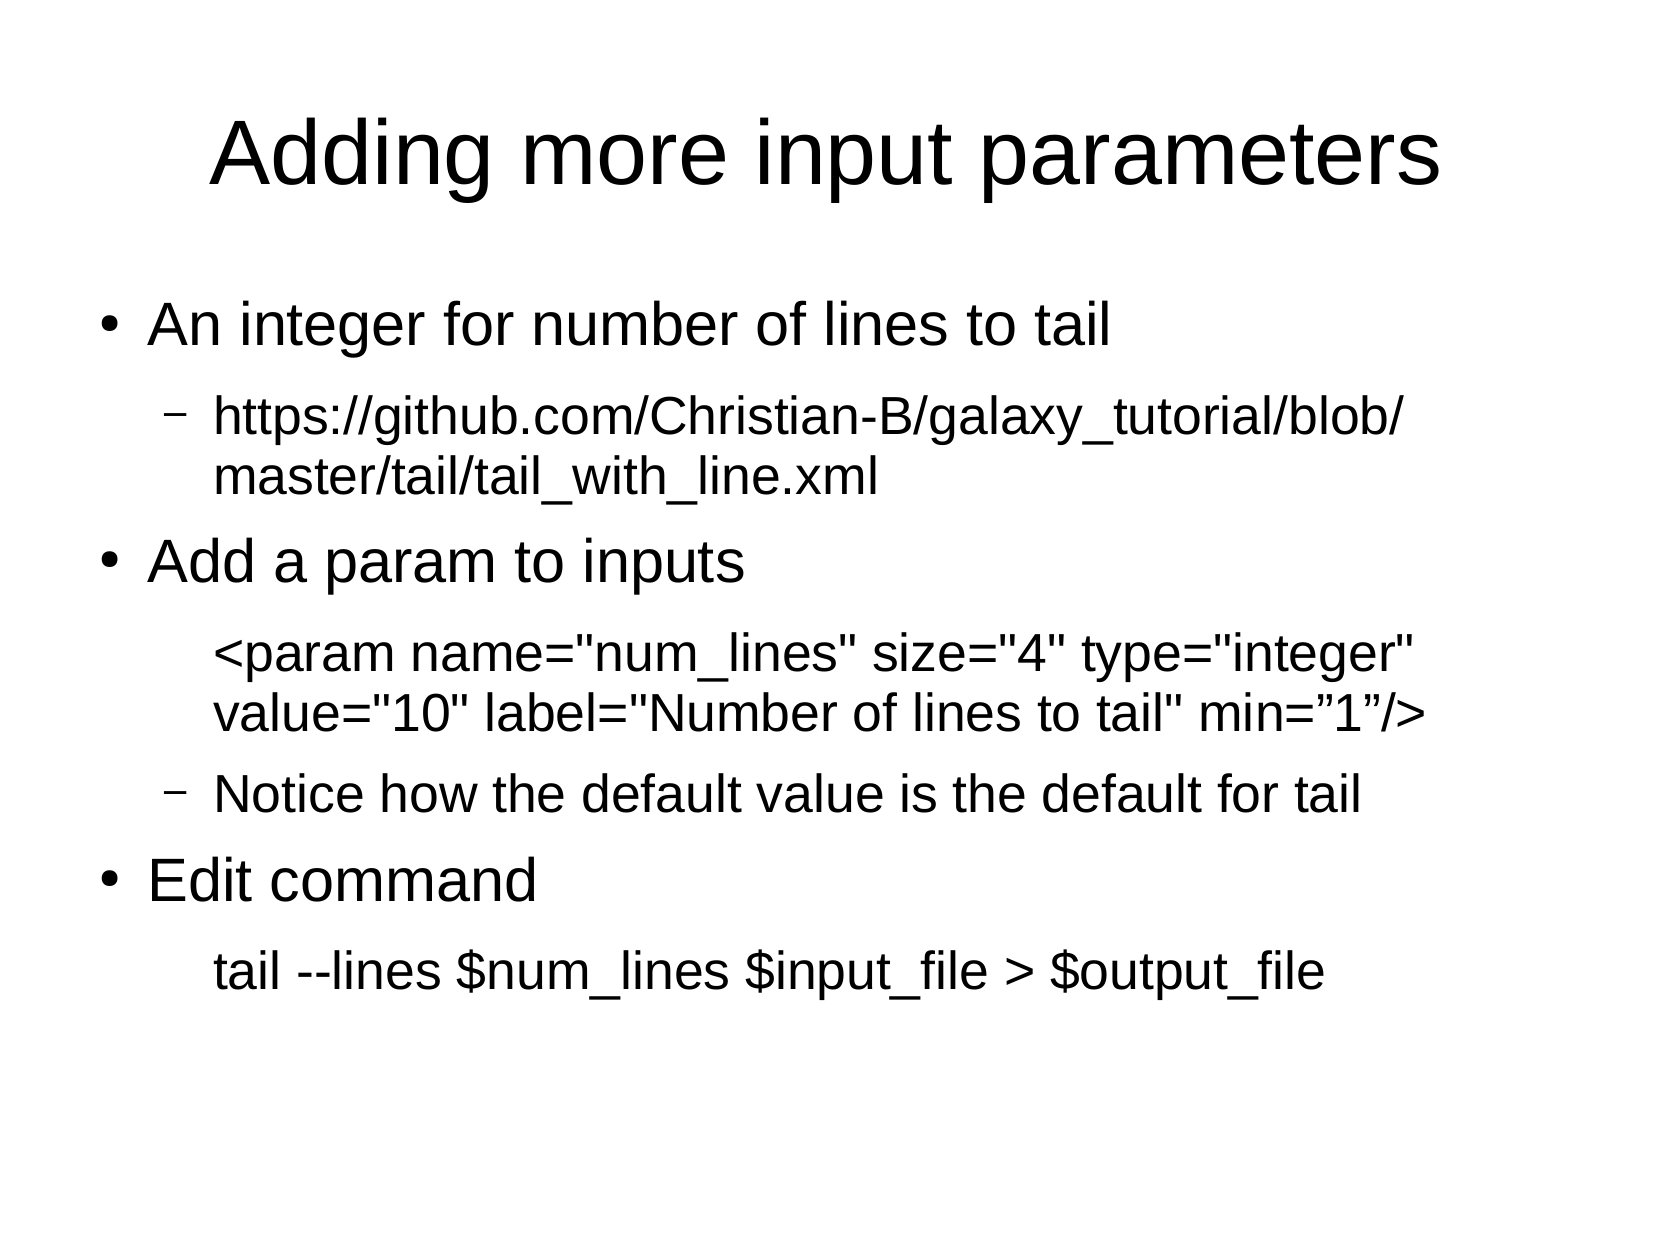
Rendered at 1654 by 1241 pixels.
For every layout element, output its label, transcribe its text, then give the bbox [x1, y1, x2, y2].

title Adding more input parameters [82, 49, 1571, 257]
list An integer for number of lines to tail https://github.com/Christian-B/galaxy_tutorial/blob/master/tail/tail_with_line.xml Add a param to inputs <param name="num_lines" size="4" type="integer" value="10" label="Number of lines to tail" min=”1”/> Notice how the default value is the default for tail Edit command tail --lines $num_lines $input_file > $output_file [82, 290, 1571, 1010]
